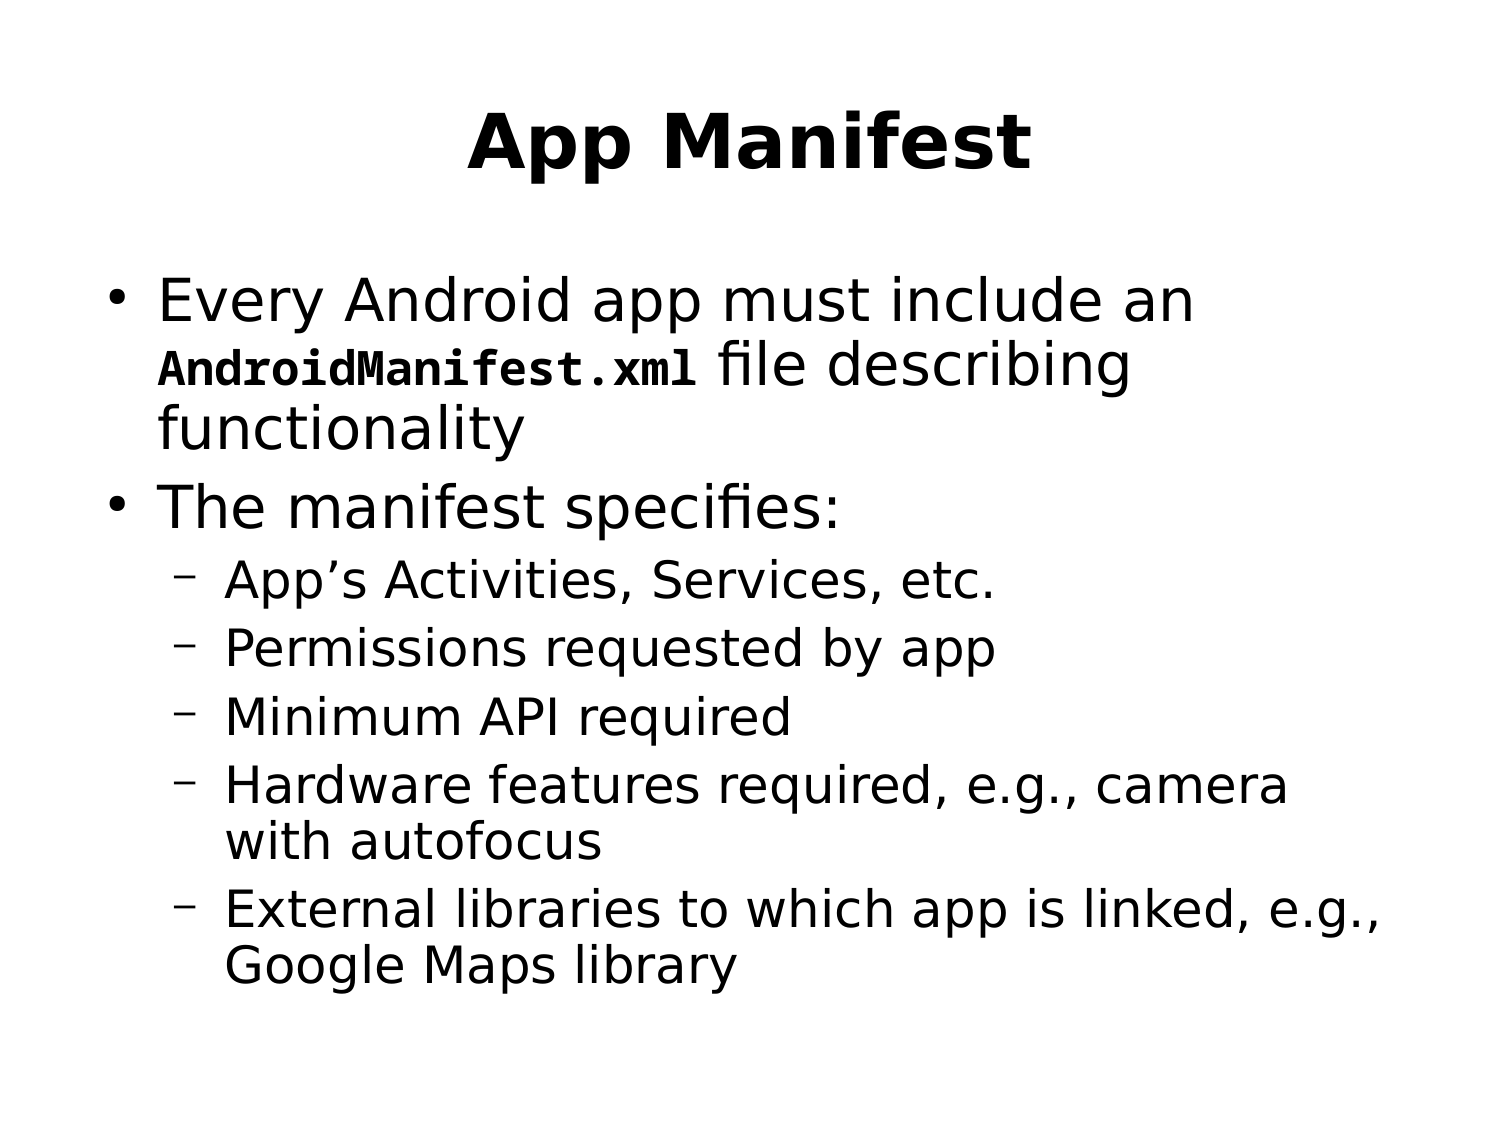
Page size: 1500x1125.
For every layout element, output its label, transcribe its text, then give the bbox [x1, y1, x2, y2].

title App Manifest [75, 45, 1426, 233]
list Every Android app must include an AndroidManifest.xml file describing functionality The manifest specifies: App’s Activities, Services, etc. Permissions requested by app Minimum API required Hardware features required, e.g., camera with autofocus External libraries to which app is linked, e.g., Google Maps library [75, 262, 1426, 1005]
